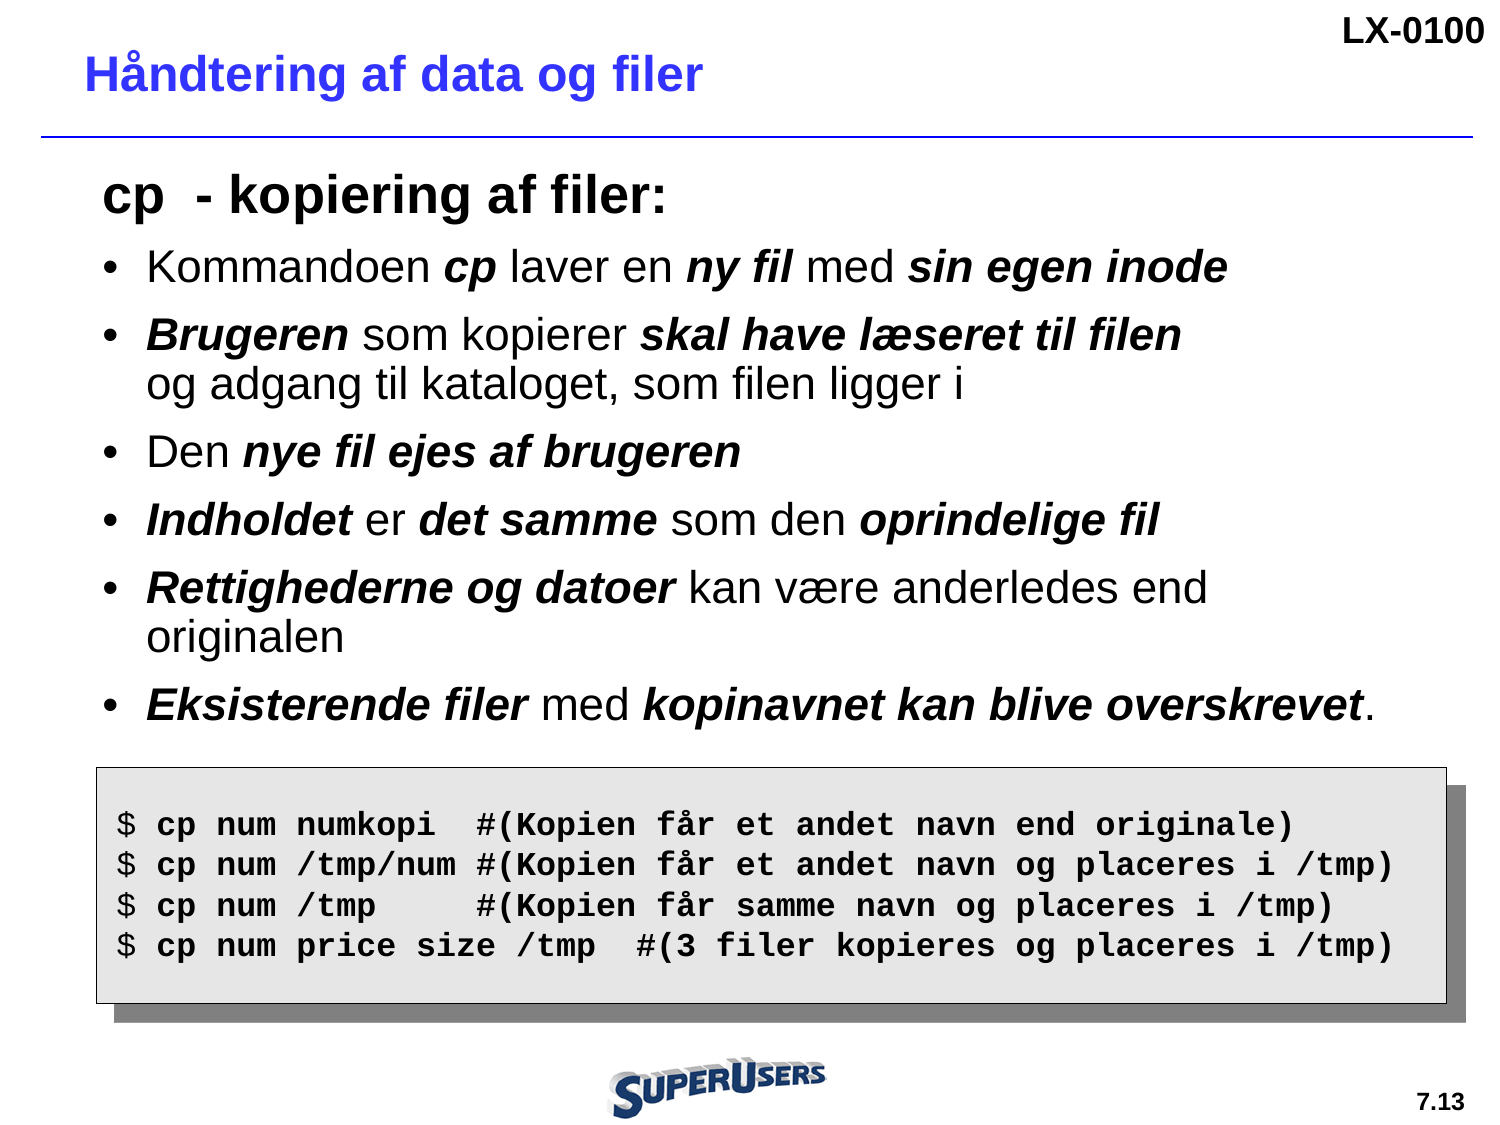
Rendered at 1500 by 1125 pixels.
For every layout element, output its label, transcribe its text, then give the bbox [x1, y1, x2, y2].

picture [605, 1057, 827, 1122]
list cp - kopiering af filer: [88, 160, 1418, 236]
subtitle [92, 172, 1402, 236]
text_box $ cp num numkopi #(Kopien får et andet navn end originale) $ cp num /tmp/num #(Kopien får et andet navn og placeres i /tmp) $ cp num /tmp #(Kopien får samme navn og placeres i /tmp) $ cp num price size /tmp #(3 filer kopieres og placeres i /tmp) [96, 767, 1447, 1004]
subtitle [92, 741, 1402, 826]
title Håndtering af data og filer [76, 39, 1424, 126]
list Kommandoen cp laver en ny fil med sin egen inode Brugeren som kopierer skal have læseret til filen og adgang til kataloget, som filen ligger i Den nye fil ejes af brugeren Indholdet er det samme som den oprindelige fil Rettighederne og datoer kan være anderledes end originalen Eksisterende filer med kopinavnet kan blive overskrevet. [88, 236, 1418, 741]
